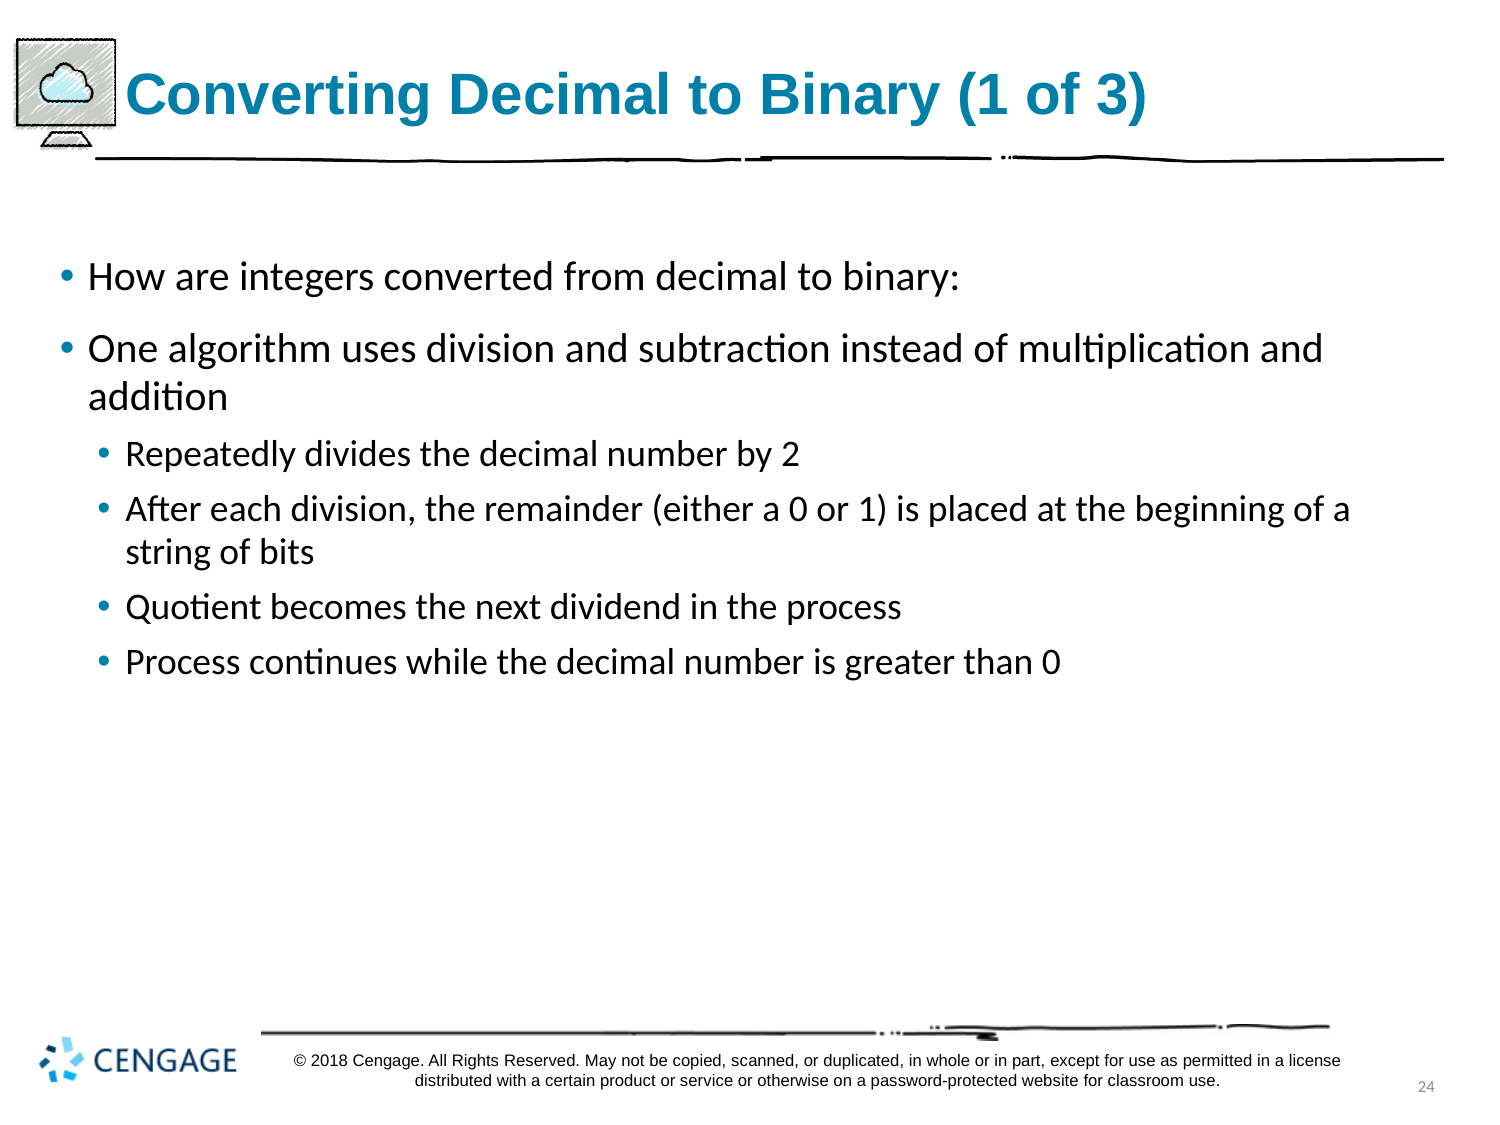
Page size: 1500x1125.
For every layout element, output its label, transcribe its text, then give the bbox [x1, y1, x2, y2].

picture [154, 155, 1444, 163]
list How are integers converted from decimal to binary: One algorithm uses division and subtraction instead of multiplication and addition Repeatedly divides the decimal number by 2 After each division, the remainder (either a 0 or 1) is placed at the beginning of a string of bits Quotient becomes the next dividend in the process Process continues while the decimal number is greater than 0 [59, 252, 1441, 688]
picture [19, 1023, 249, 1095]
footer © 2018 Cengage. All Rights Reserved. May not be copied, scanned, or duplicated, in whole or in part, except for use as permitted in a license distributed with a certain product or service or otherwise on a password-protected website for classroom use. [262, 1050, 1375, 1091]
title Converting Decimal to Binary (1 of 3) [125, 55, 1442, 127]
picture [13, 36, 117, 151]
picture [261, 1024, 1331, 1041]
